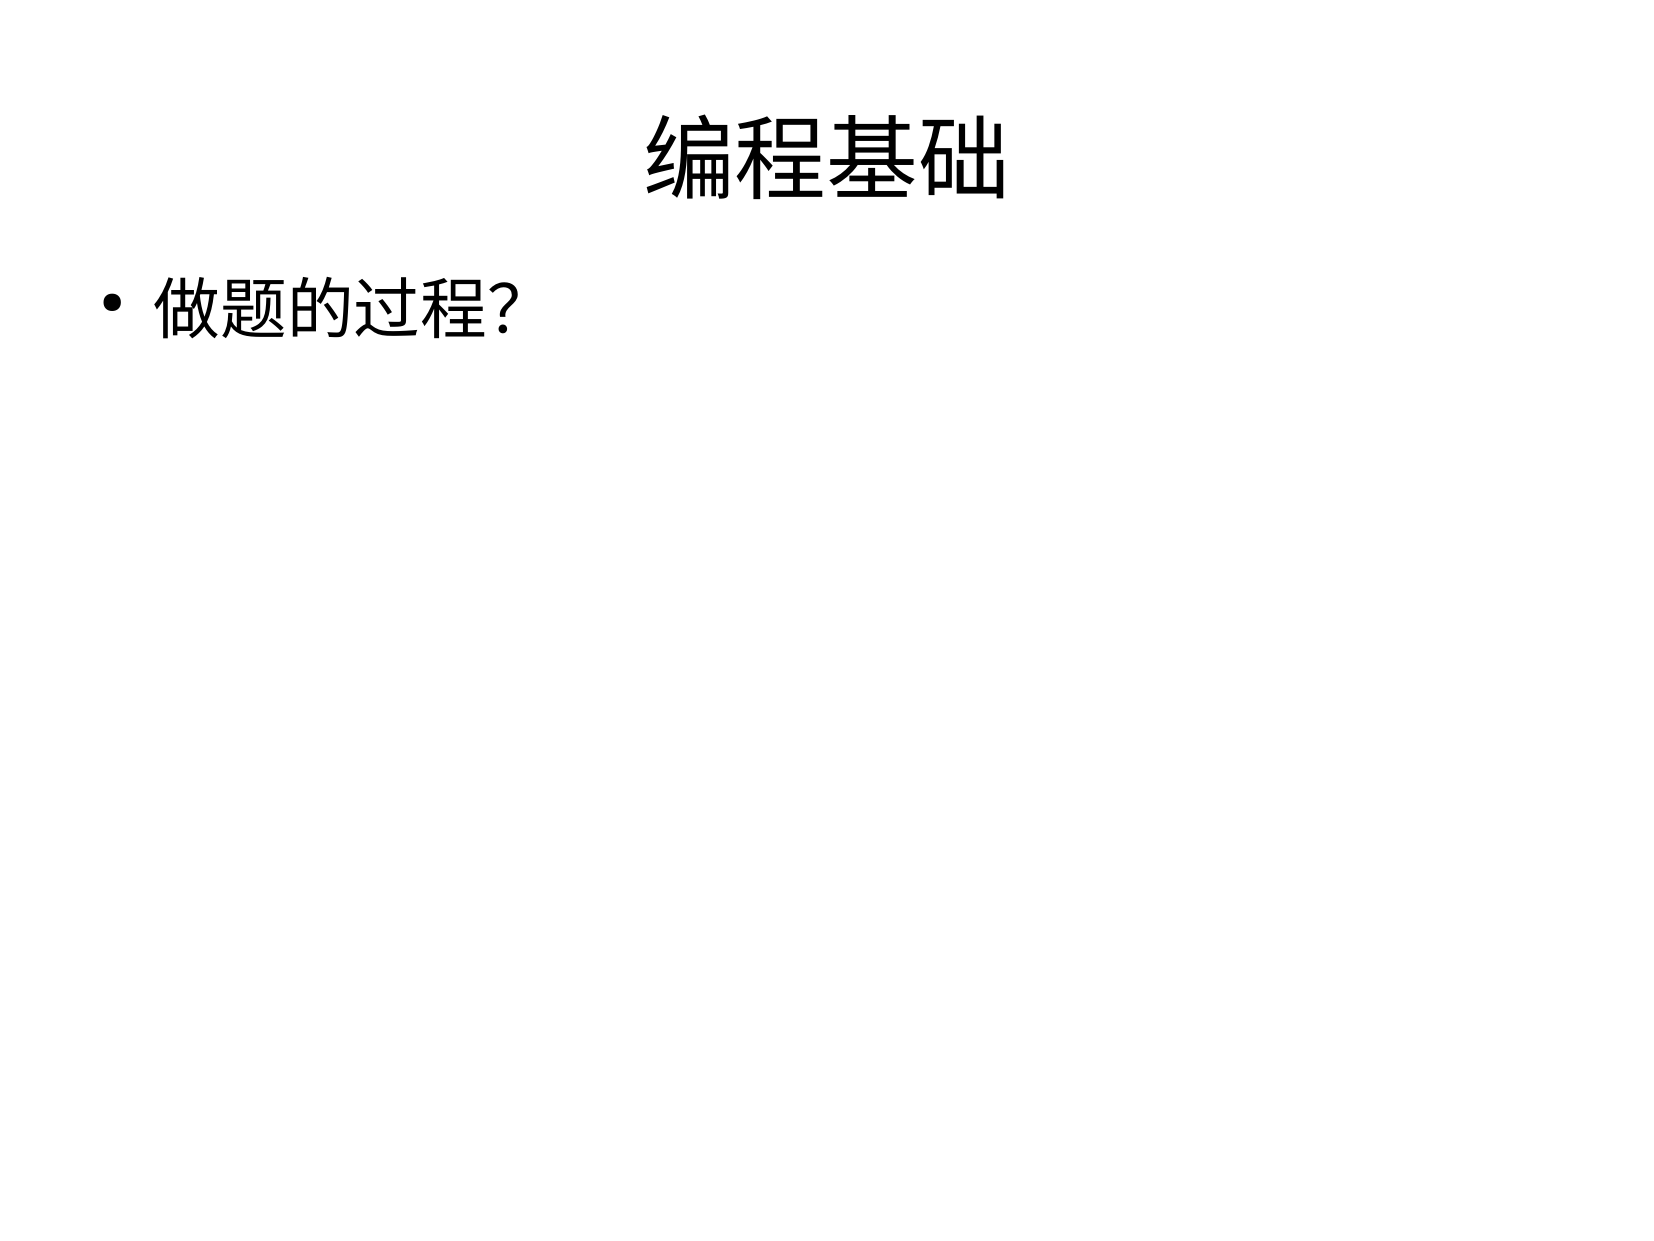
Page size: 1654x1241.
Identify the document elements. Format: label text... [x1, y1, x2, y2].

title 编程基础 [82, 49, 1571, 256]
list 做题的过程？ [82, 256, 1571, 1146]
